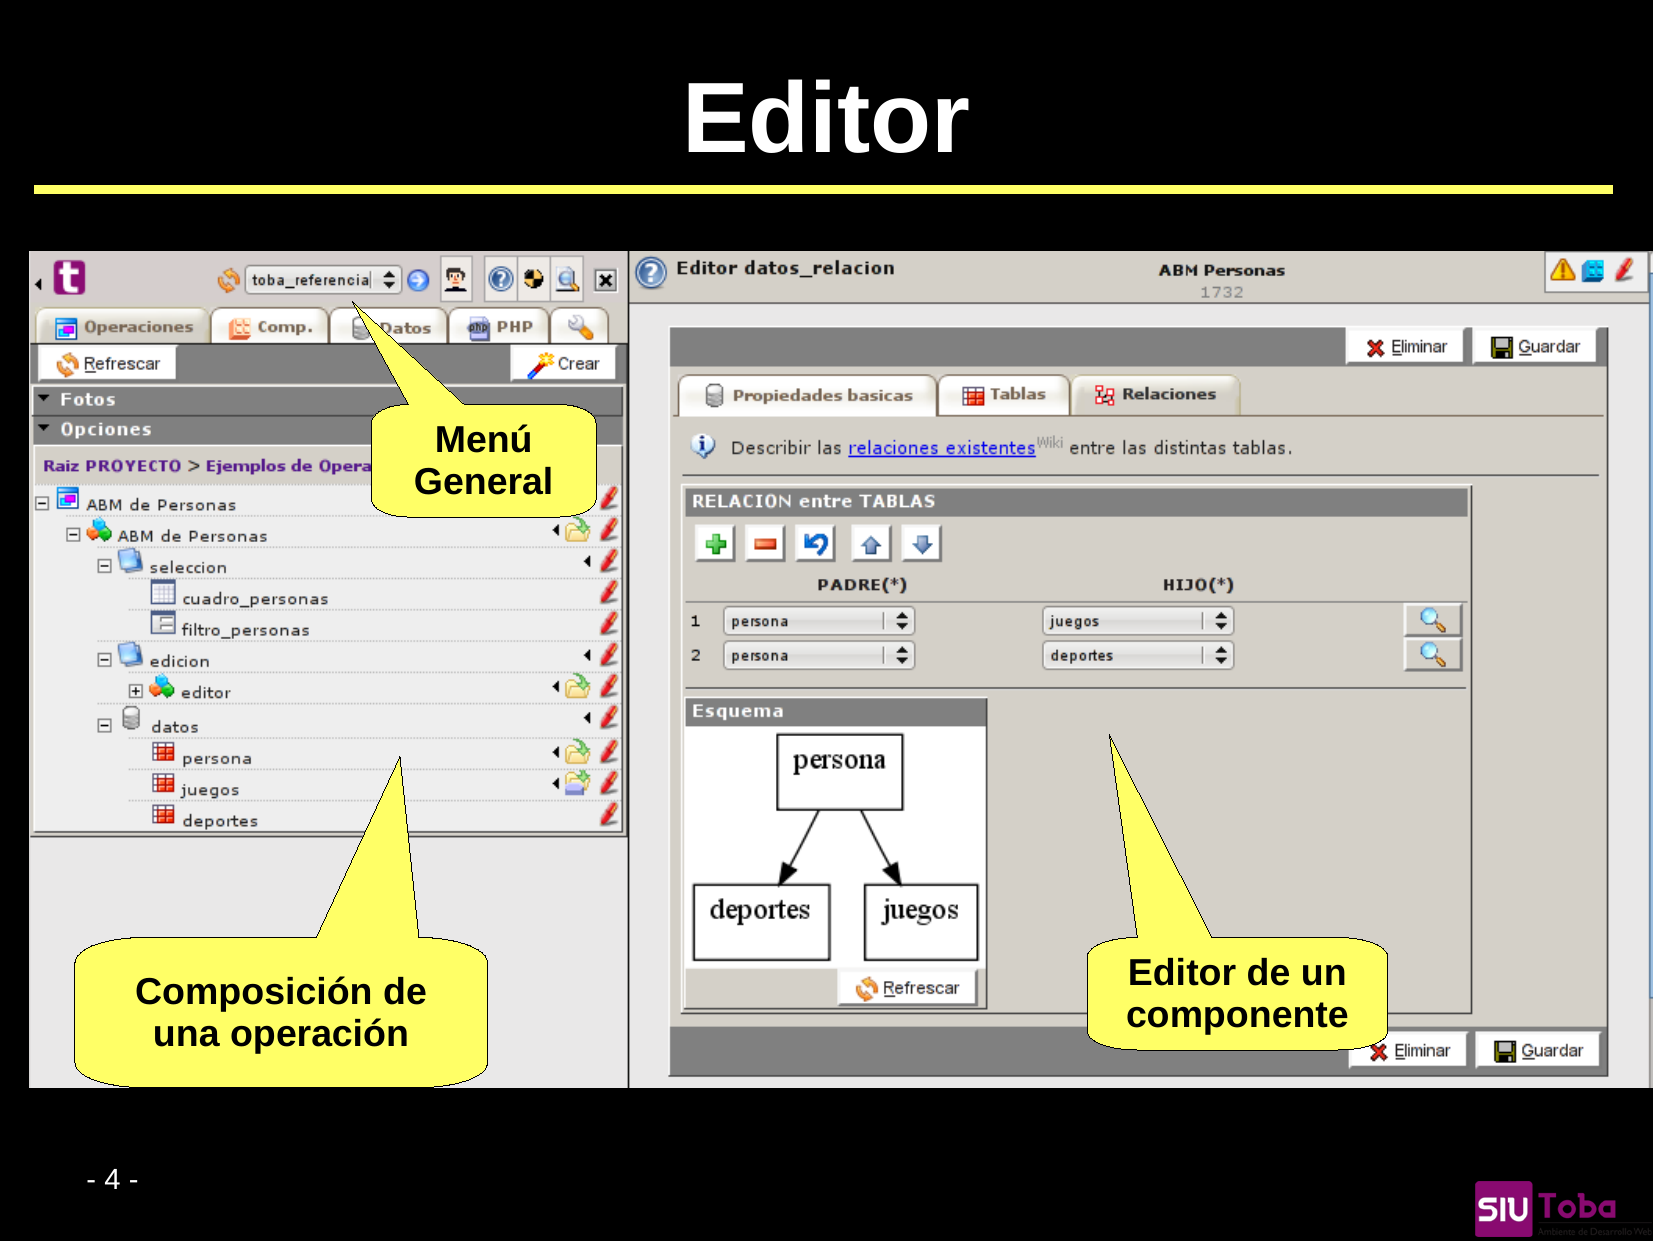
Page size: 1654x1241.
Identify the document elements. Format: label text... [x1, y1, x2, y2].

text_box Menú General [352, 301, 597, 518]
text_box Composición de una operación [74, 756, 488, 1088]
title Editor [58, 54, 1594, 181]
text_box Editor de un componente [1087, 734, 1388, 1051]
picture [29, 251, 1653, 1088]
picture [1475, 1181, 1652, 1237]
